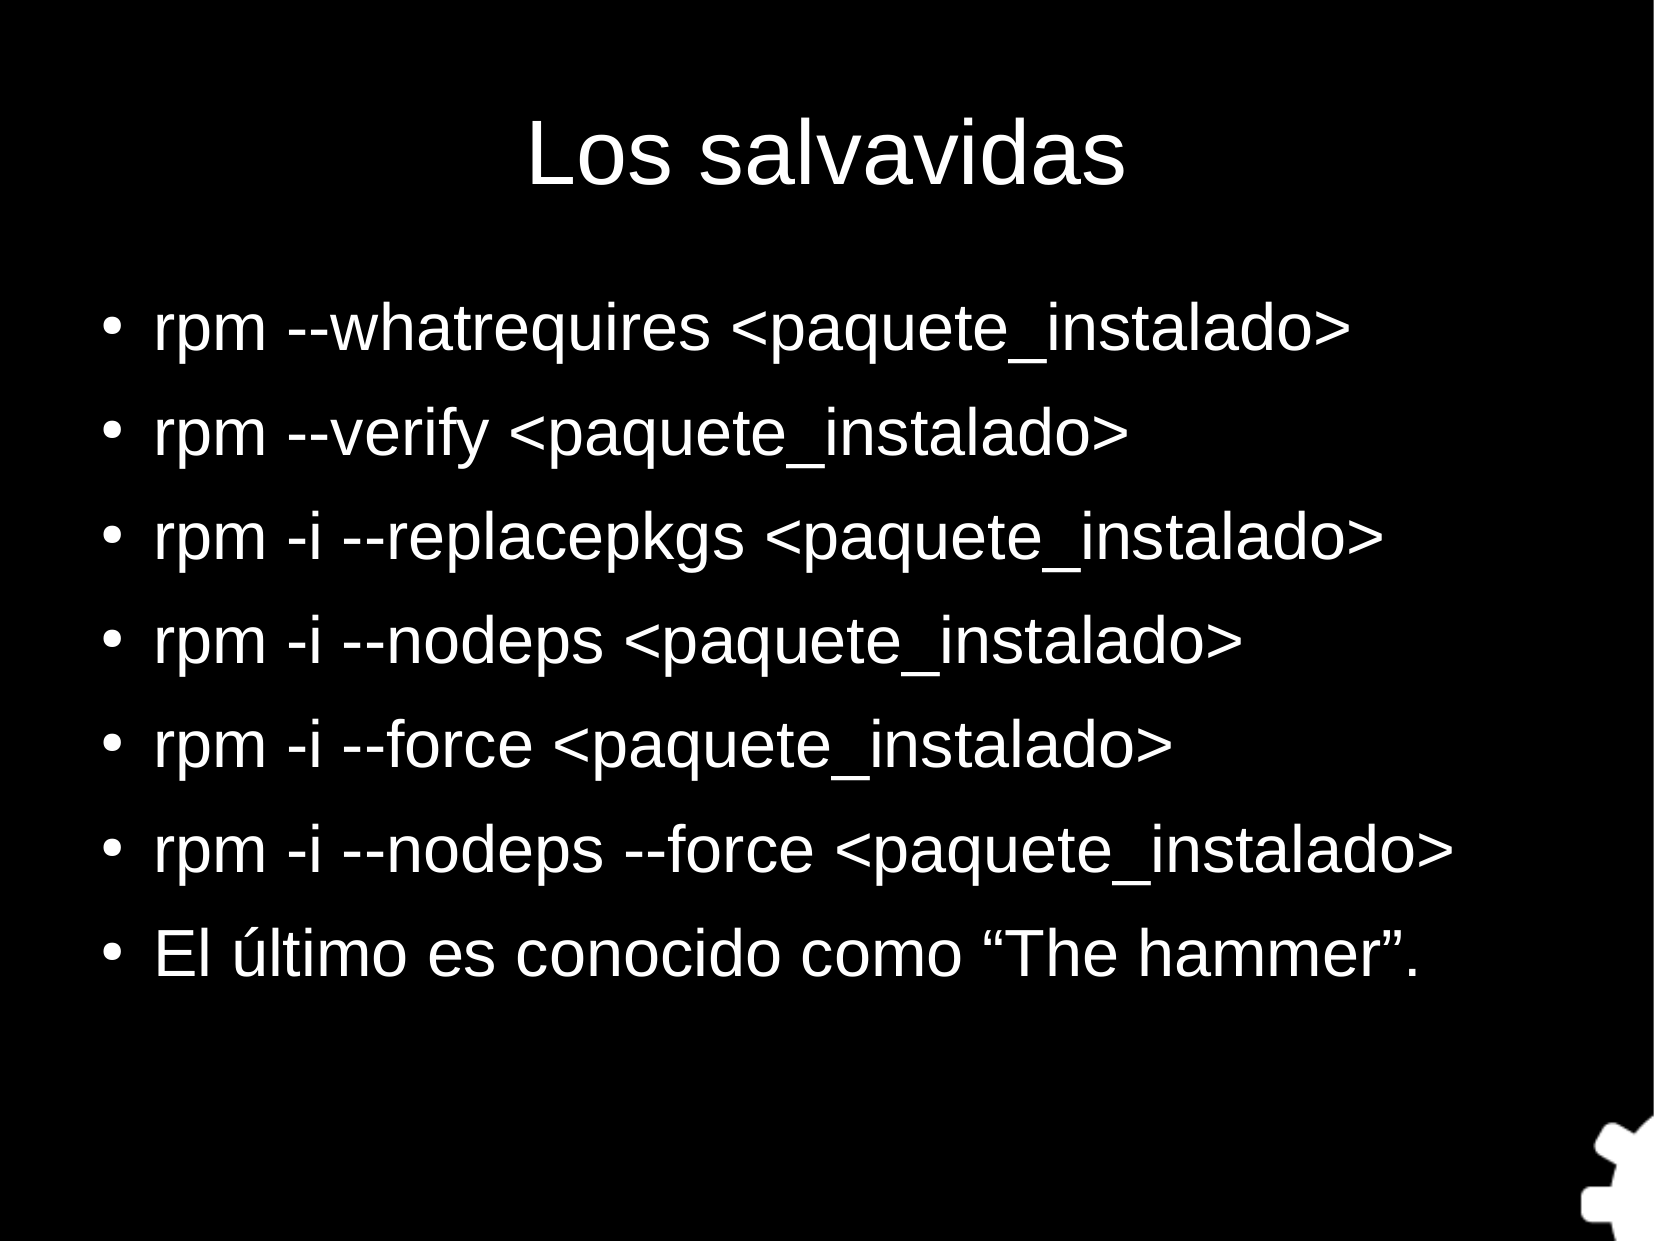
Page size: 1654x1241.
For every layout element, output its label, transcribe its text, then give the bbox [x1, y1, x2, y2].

title Los salvavidas [82, 56, 1571, 250]
picture [0, 0, 1654, 1241]
list rpm --whatrequires <paquete_instalado> rpm --verify <paquete_instalado> rpm -i --replacepkgs <paquete_instalado> rpm -i --nodeps <paquete_instalado> rpm -i --force <paquete_instalado> rpm -i --nodeps --force <paquete_instalado> El último es conocido como “The hammer”. [82, 290, 1571, 1094]
